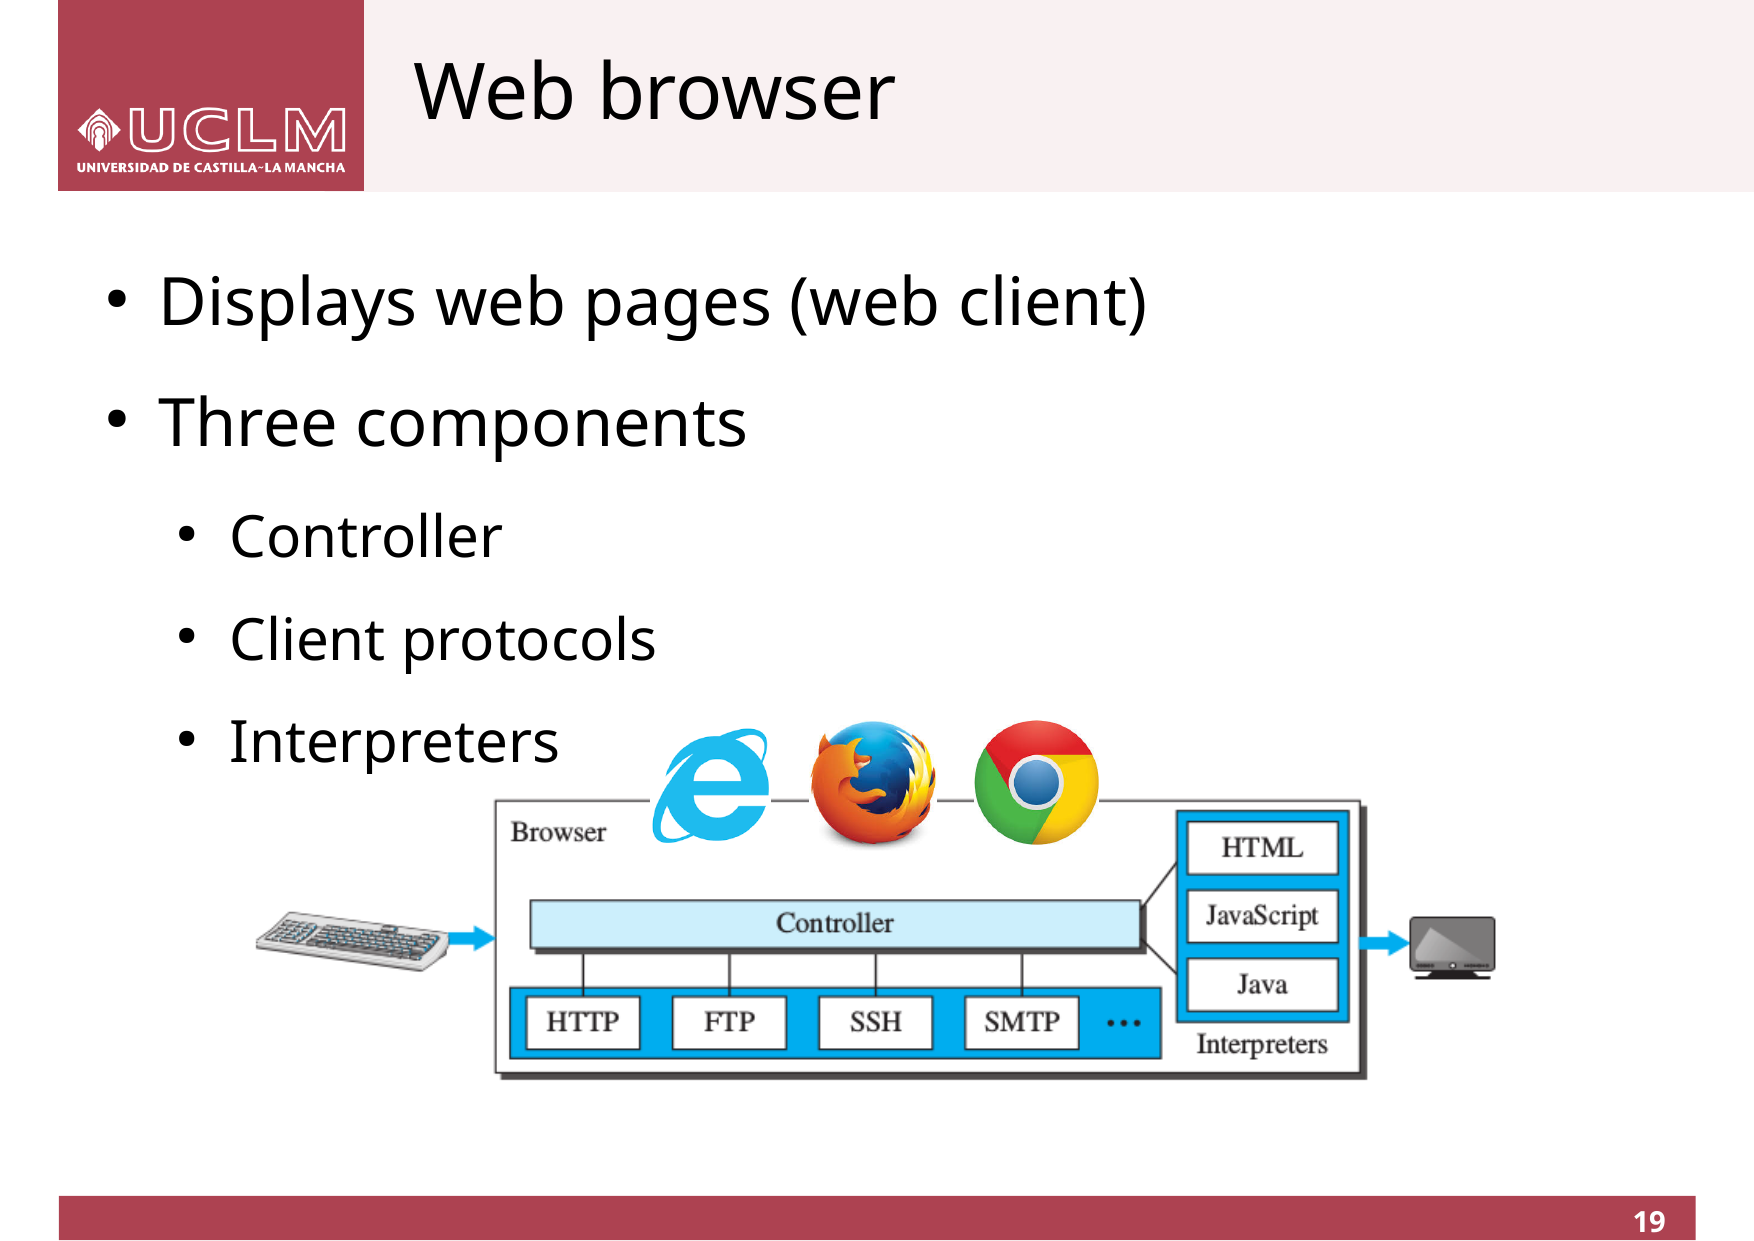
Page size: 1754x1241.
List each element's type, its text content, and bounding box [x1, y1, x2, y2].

list Displays web pages (web client) Three components Controller Client protocols Interpreters [87, 254, 1667, 974]
title Web browser [413, 0, 1667, 198]
picture [58, 0, 364, 191]
picture [236, 720, 1516, 1099]
